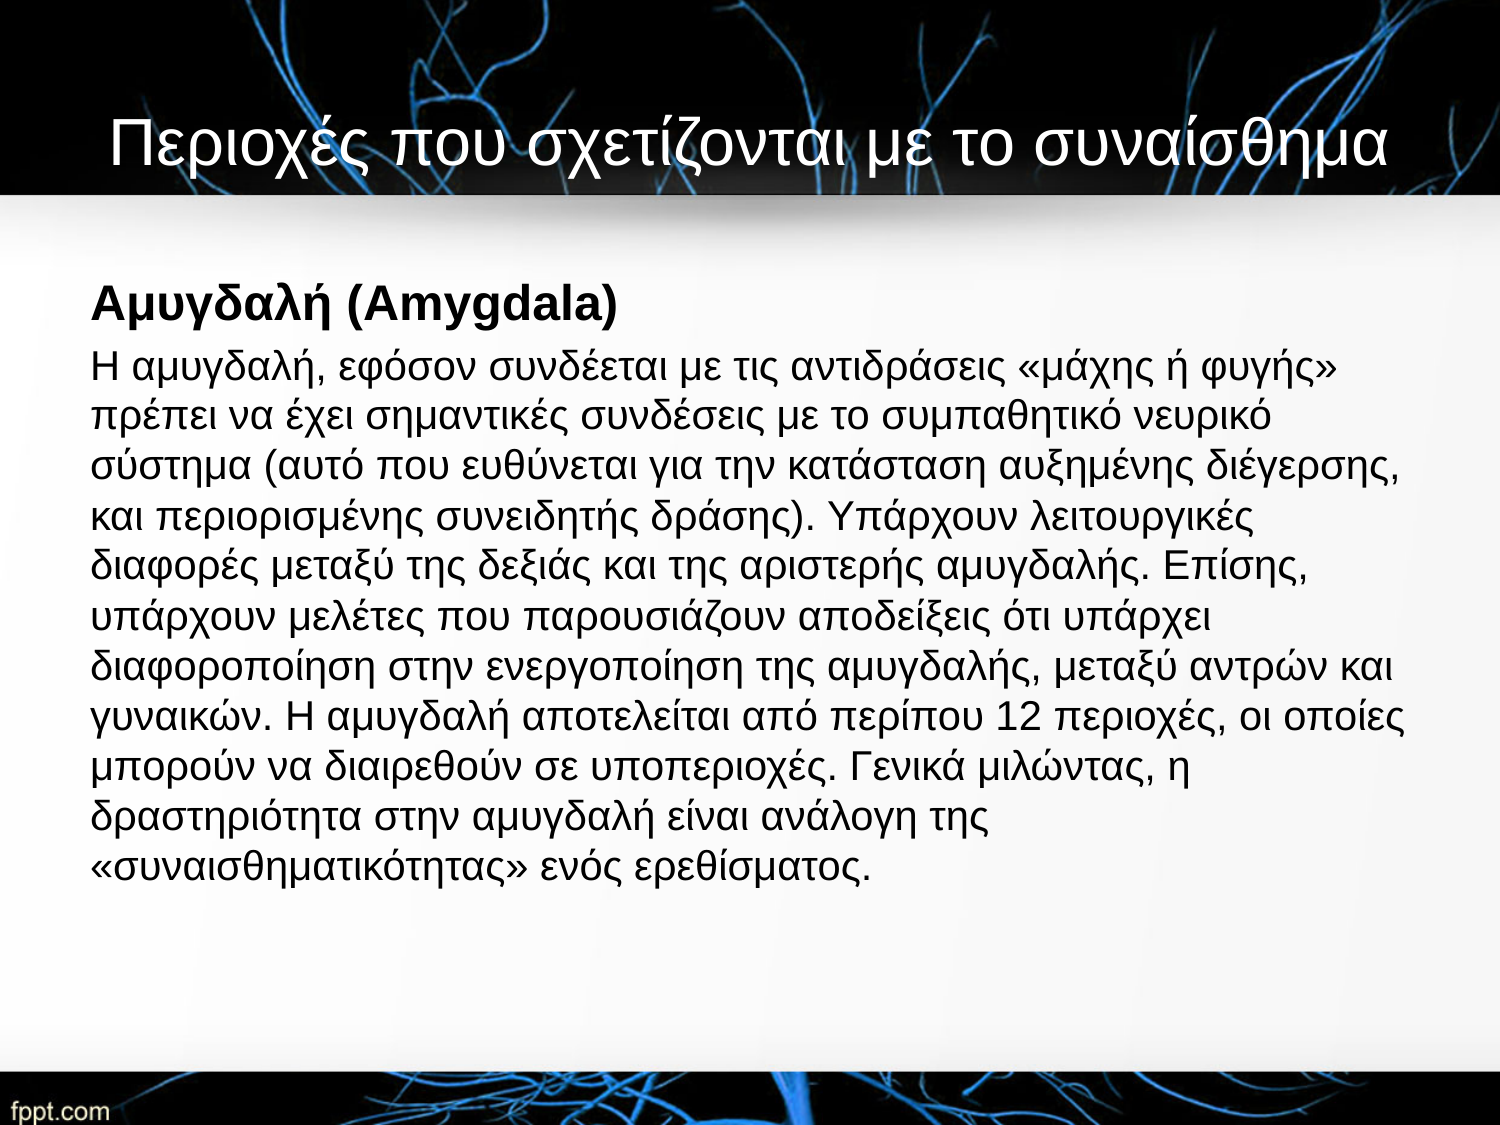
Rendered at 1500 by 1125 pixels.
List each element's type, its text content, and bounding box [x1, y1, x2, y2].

list Αμυγδαλή (Amygdala) Η αμυγδαλή, εφόσον συνδέεται με τις αντιδράσεις «μάχης ή φυγής» πρέπει να έχει σημαντικές συνδέσεις με το συμπαθητικό νευρικό σύστημα (αυτό που ευθύνεται για την κατάσταση αυξημένης διέγερσης, και περιορισμένης συνειδητής δράσης). Υπάρχουν λειτουργικές διαφορές μεταξύ της δεξιάς και της αριστερής αμυγδαλής. Επίσης, υπάρχουν μελέτες που παρουσιάζουν αποδείξεις ότι υπάρχει διαφοροποίηση στην ενεργοποίηση της αμυγδαλής, μεταξύ αντρών και γυναικών. Η αμυγδαλή αποτελείται από περίπου 12 περιοχές, οι οποίες μπορούν να διαιρεθούν σε υποπεριοχές. Γενικά μιλώντας, η δραστηριότητα στην αμυγδαλή είναι ανάλογη της «συναισθηματικότητας» ενός ερεθίσματος. [75, 262, 1425, 1005]
title Περιοχές που σχετίζονται με το συναίσθημα [75, 45, 1425, 233]
picture [0, 0, 1500, 1125]
